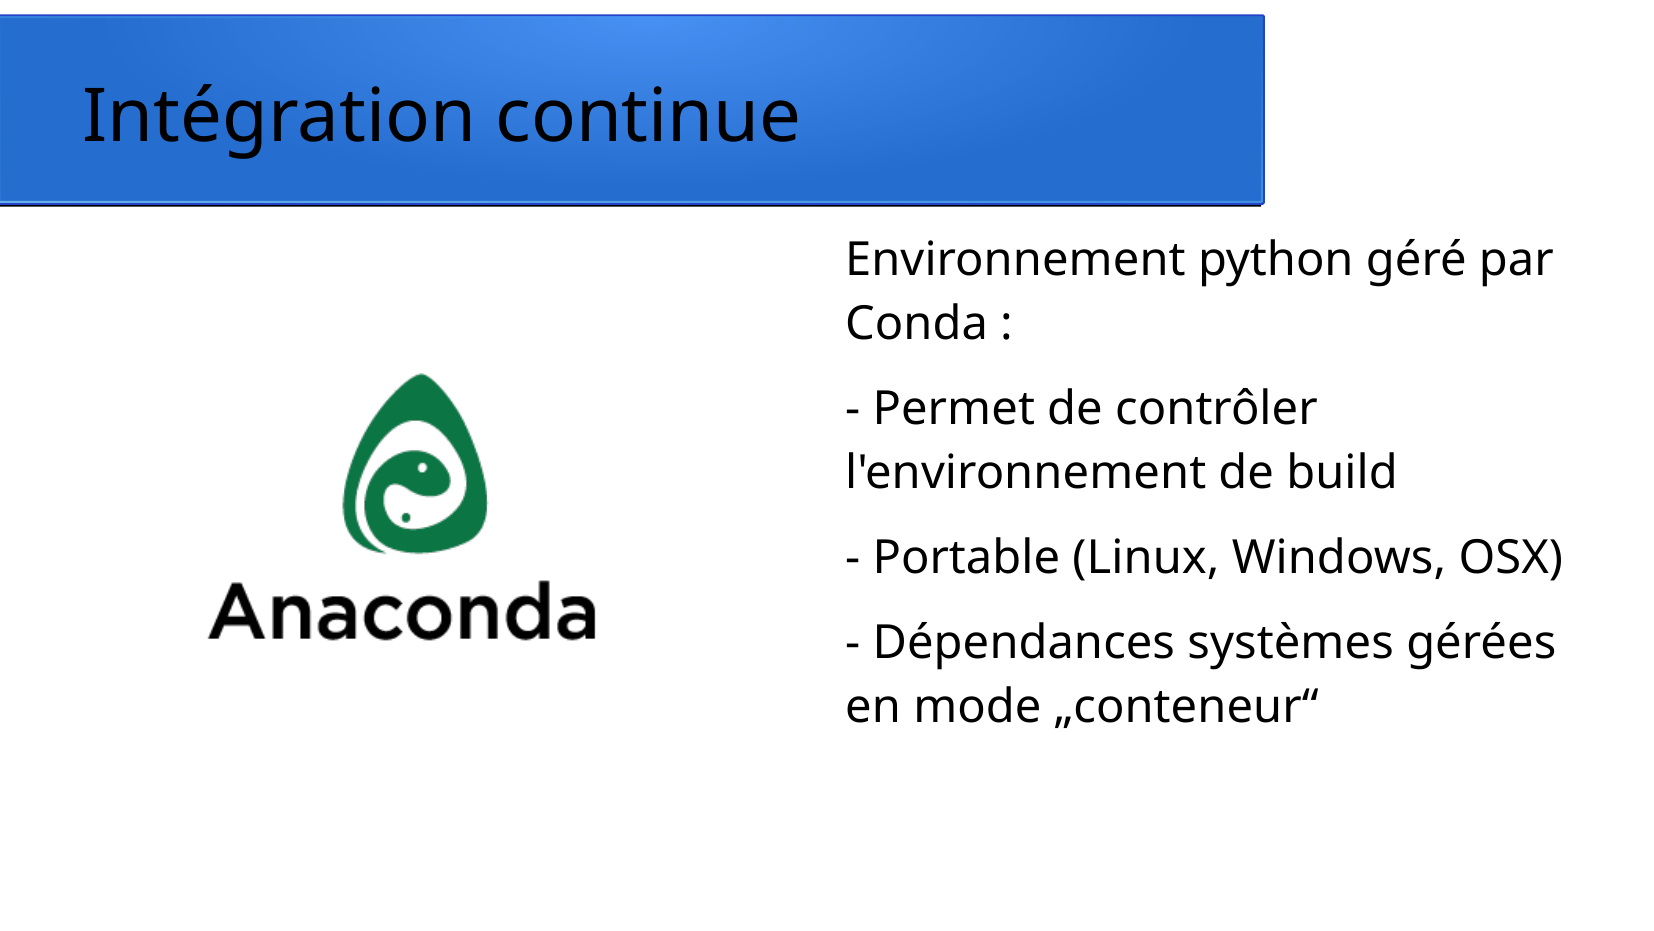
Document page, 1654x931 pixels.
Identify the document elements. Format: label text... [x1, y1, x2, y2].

title Intégration continue [82, 35, 1235, 189]
picture [202, 369, 603, 650]
list Environnement python géré par Conda : - Permet de contrôler l'environnement de build - Portable (Linux, Windows, OSX) - Dépendances systèmes gérées en mode „conteneur“ [845, 224, 1572, 764]
